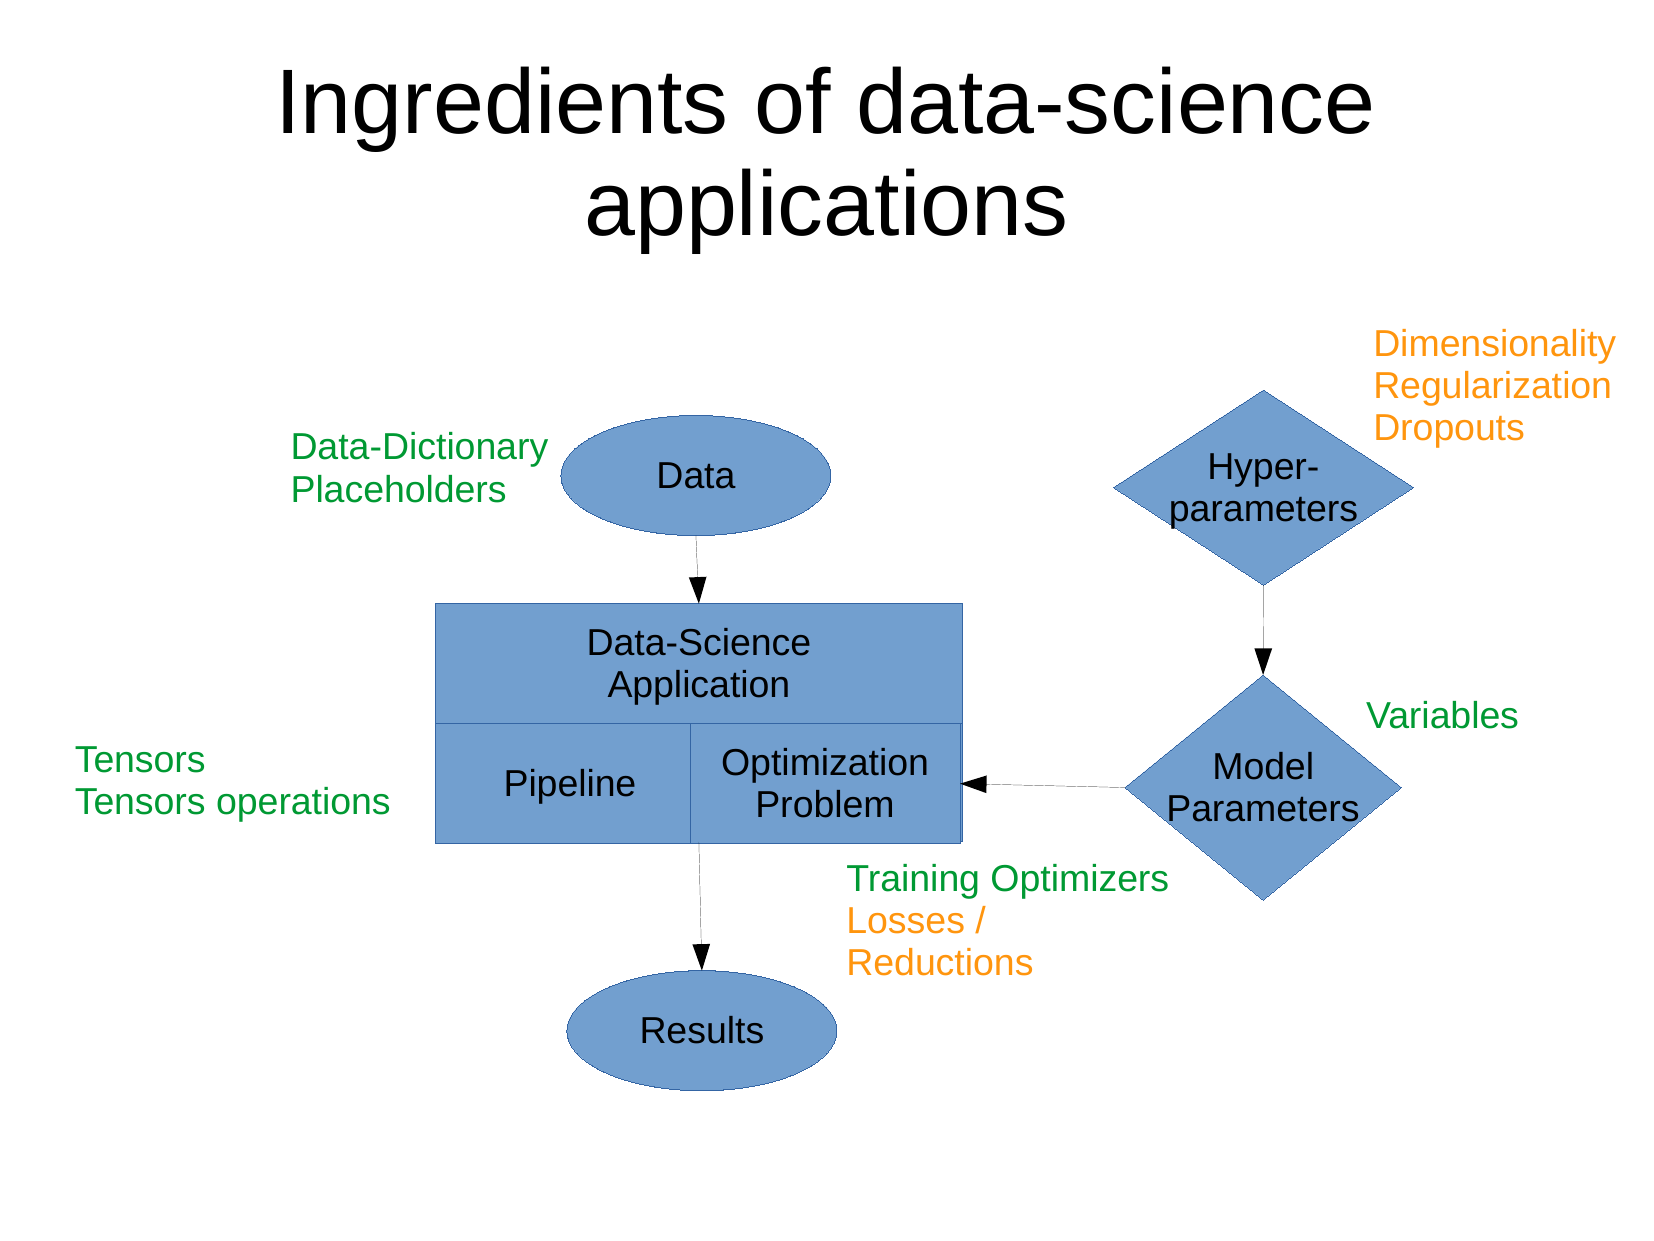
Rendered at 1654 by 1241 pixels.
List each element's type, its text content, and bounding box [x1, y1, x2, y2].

text_box Pipeline [435, 723, 690, 844]
text_box Tensors Tensors operations [60, 730, 421, 830]
text_box Training Optimizers Losses / Reductions [831, 850, 1192, 992]
title Ingredients of data-science applications [82, 49, 1571, 257]
text_box Data-Dictionary Placeholders [275, 418, 636, 518]
text_box Data [600, 415, 831, 536]
text_box Hyper- parameters [1113, 390, 1414, 585]
text_box Dimensionality Regularization Dropouts [1358, 315, 1654, 456]
text_box Optimization Problem [690, 723, 961, 844]
text_box Model Parameters [1125, 675, 1402, 901]
text_box Variables [1351, 687, 1654, 745]
text_box Results [566, 970, 837, 1091]
text_box Data-Science Application [435, 603, 963, 724]
